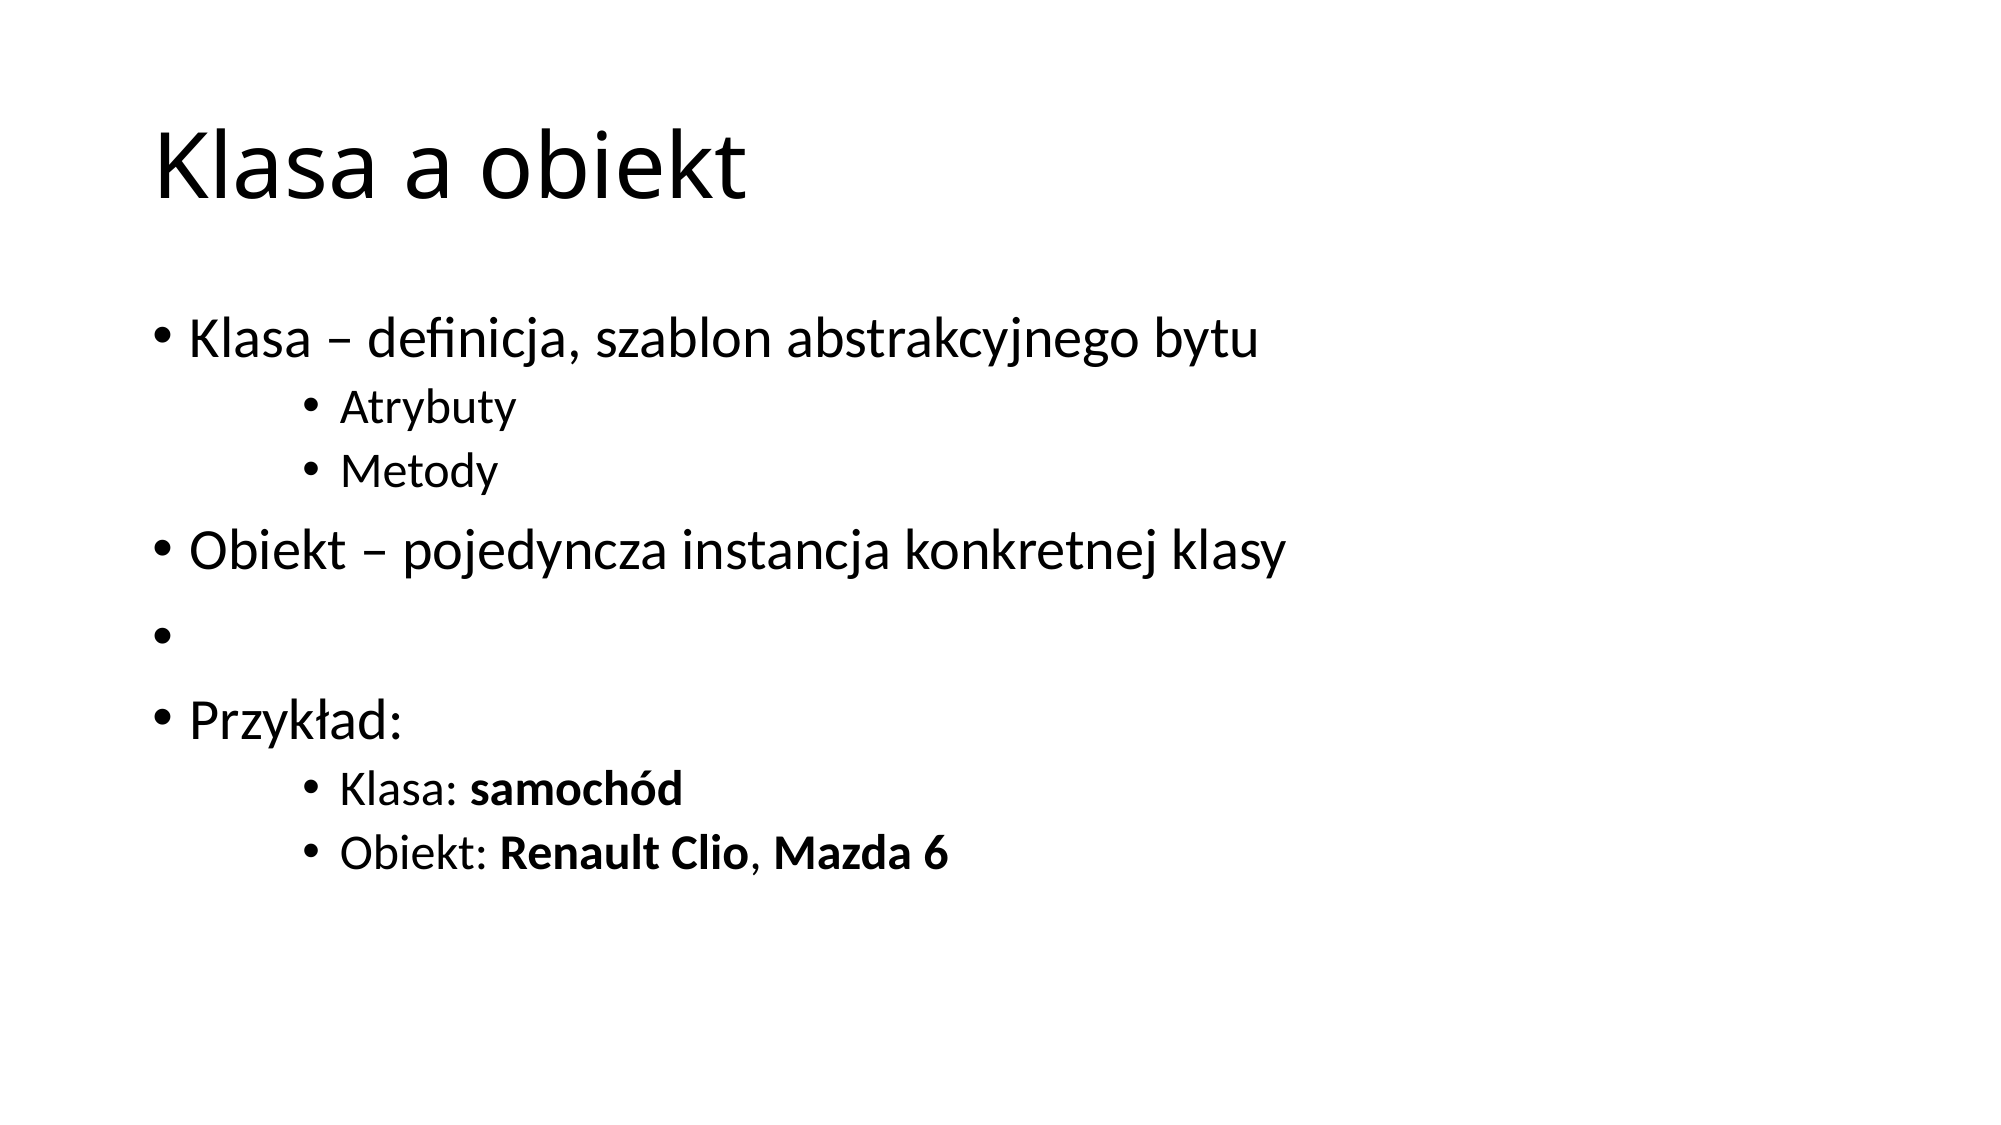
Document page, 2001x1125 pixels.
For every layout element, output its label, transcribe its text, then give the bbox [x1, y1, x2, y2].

title Klasa a obiekt [137, 59, 1863, 278]
list Klasa – definicja, szablon abstrakcyjnego bytu Atrybuty Metody Obiekt – pojedyncza instancja konkretnej klasy Przykład: Klasa: samochód Obiekt: Renault Clio, Mazda 6 [137, 299, 1863, 1014]
